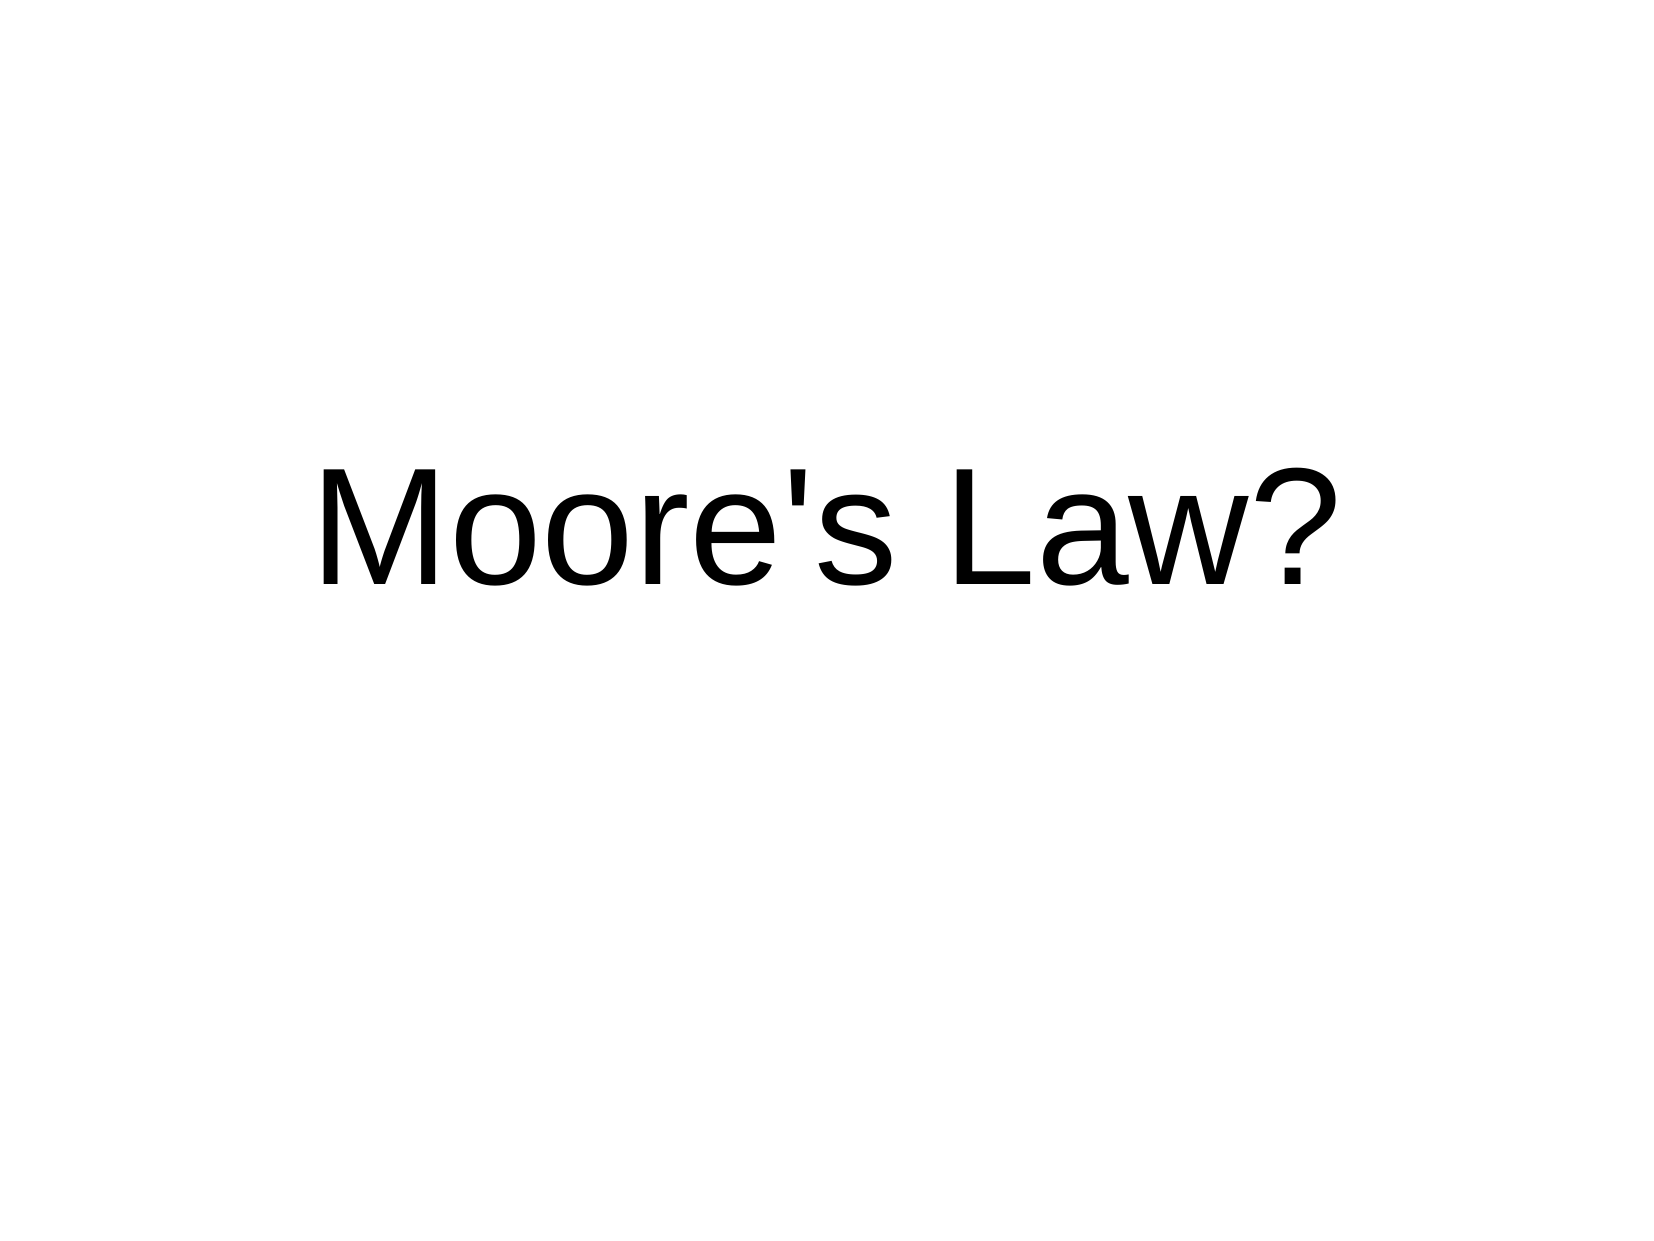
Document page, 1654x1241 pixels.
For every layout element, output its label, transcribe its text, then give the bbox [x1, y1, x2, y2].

text_box Moore's Law? [144, 426, 1510, 628]
